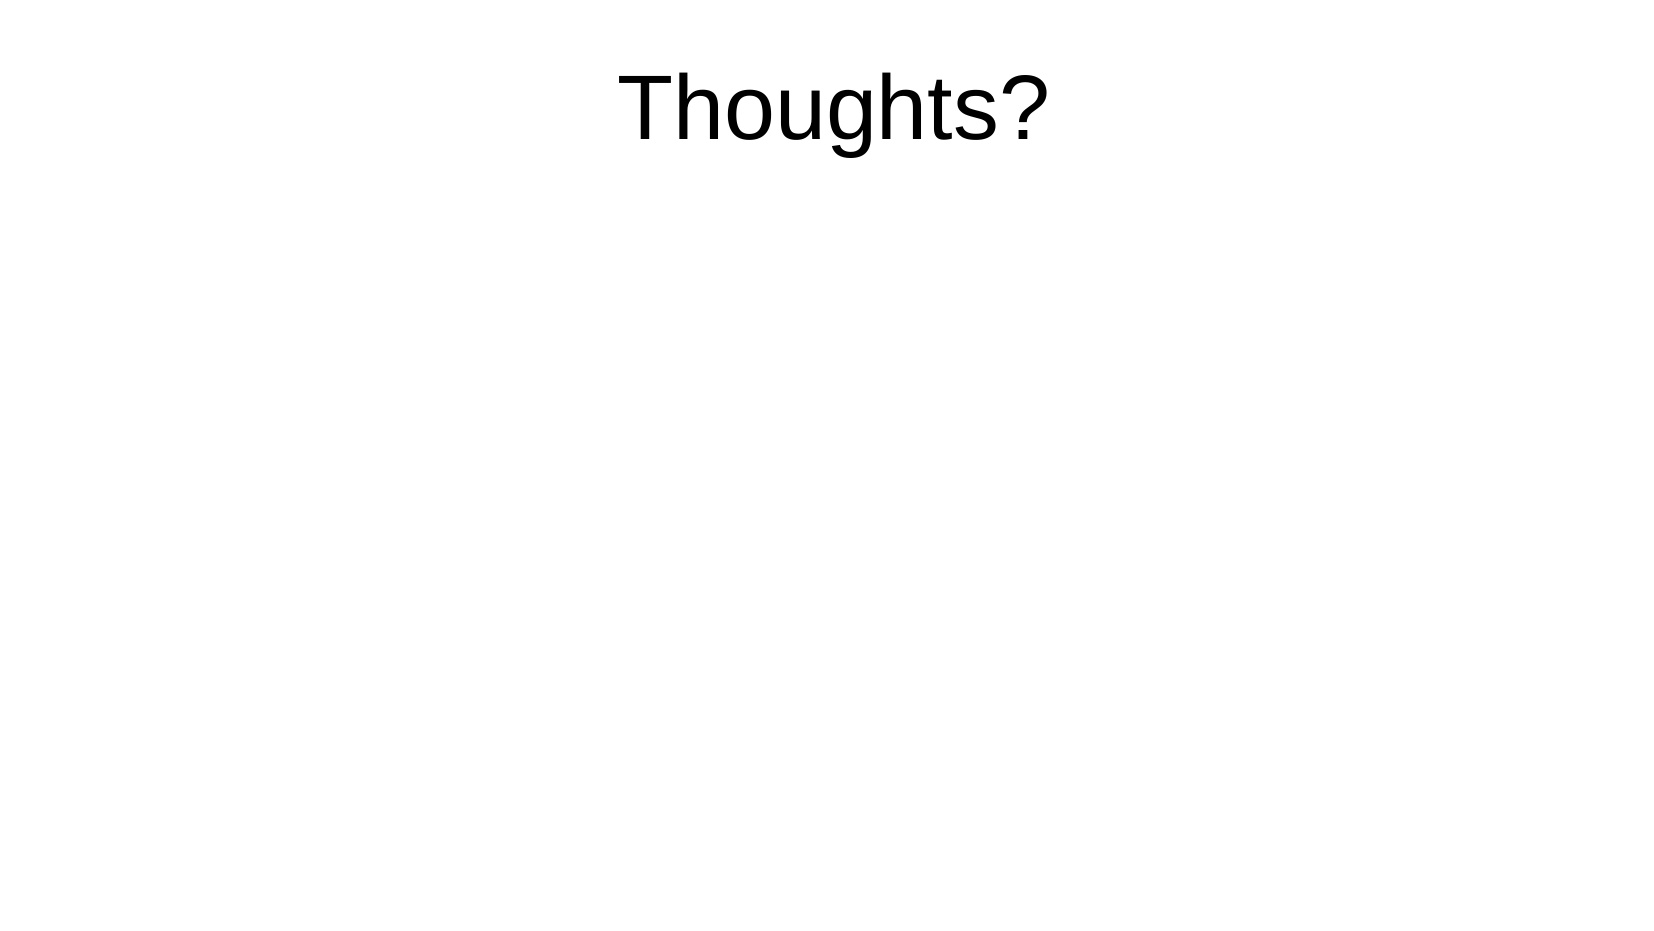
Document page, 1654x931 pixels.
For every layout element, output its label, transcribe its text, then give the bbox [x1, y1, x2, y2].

title Thoughts? [90, 30, 1579, 186]
